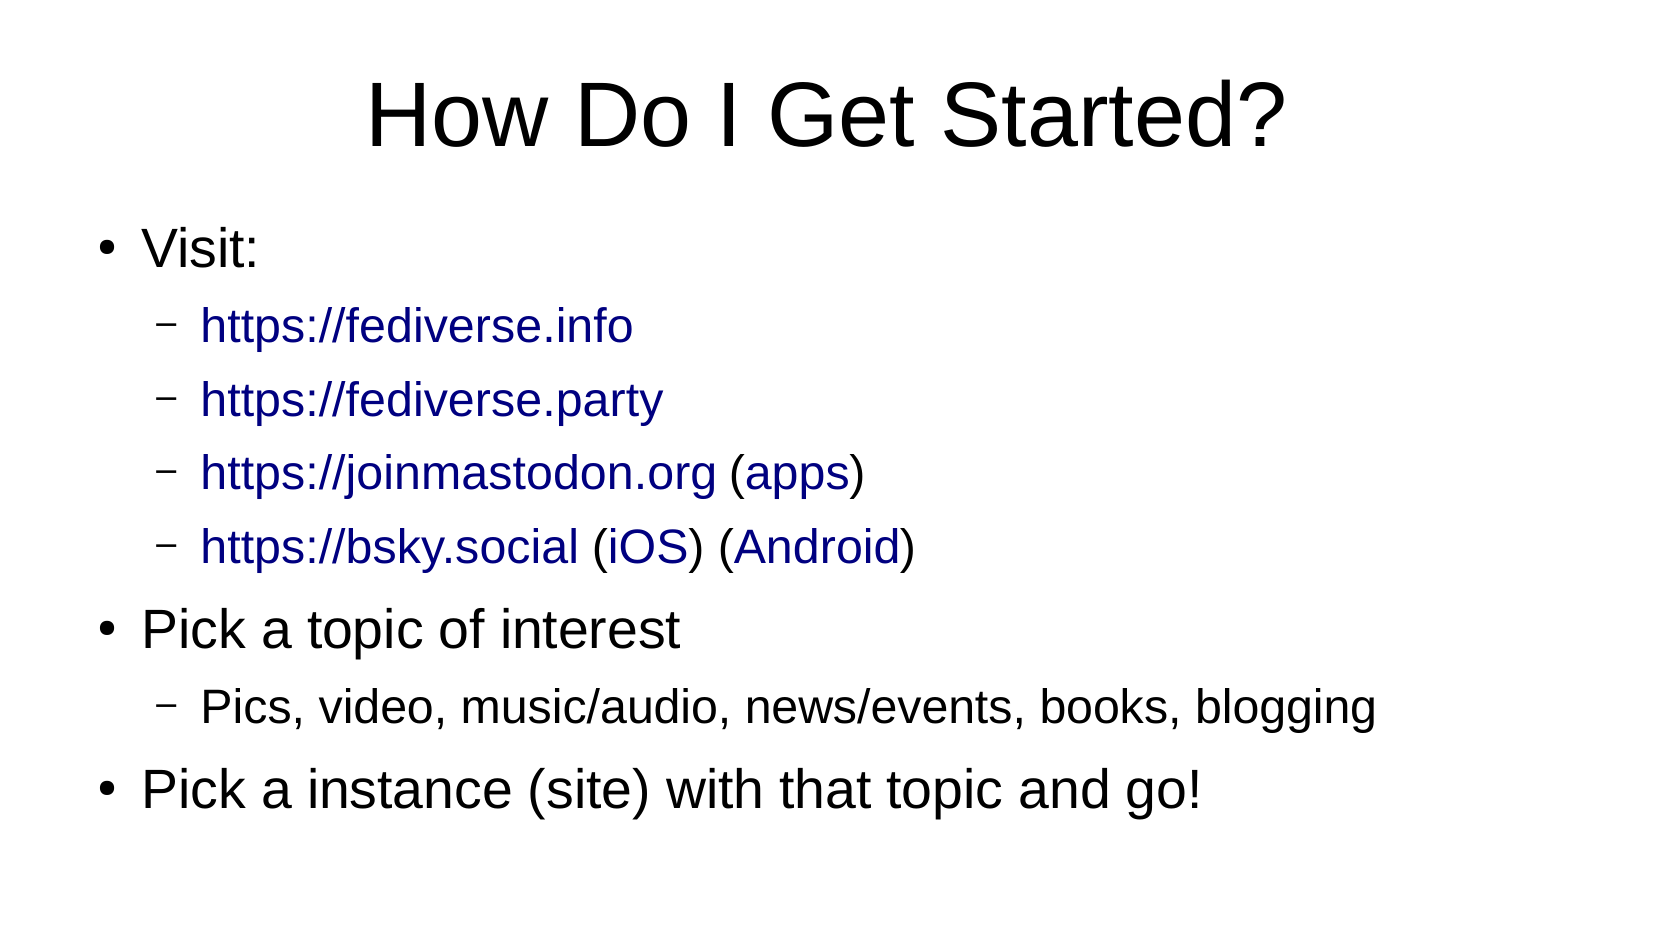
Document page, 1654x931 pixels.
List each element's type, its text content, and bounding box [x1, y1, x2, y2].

title How Do I Get Started? [82, 37, 1571, 193]
list Visit: https://fediverse.info https://fediverse.party https://joinmastodon.org (apps) https://bsky.social (iOS) (Android) Pick a topic of interest Pics, video, music/audio, news/events, books, blogging Pick a instance (site) with that topic and go! [82, 217, 1571, 826]
